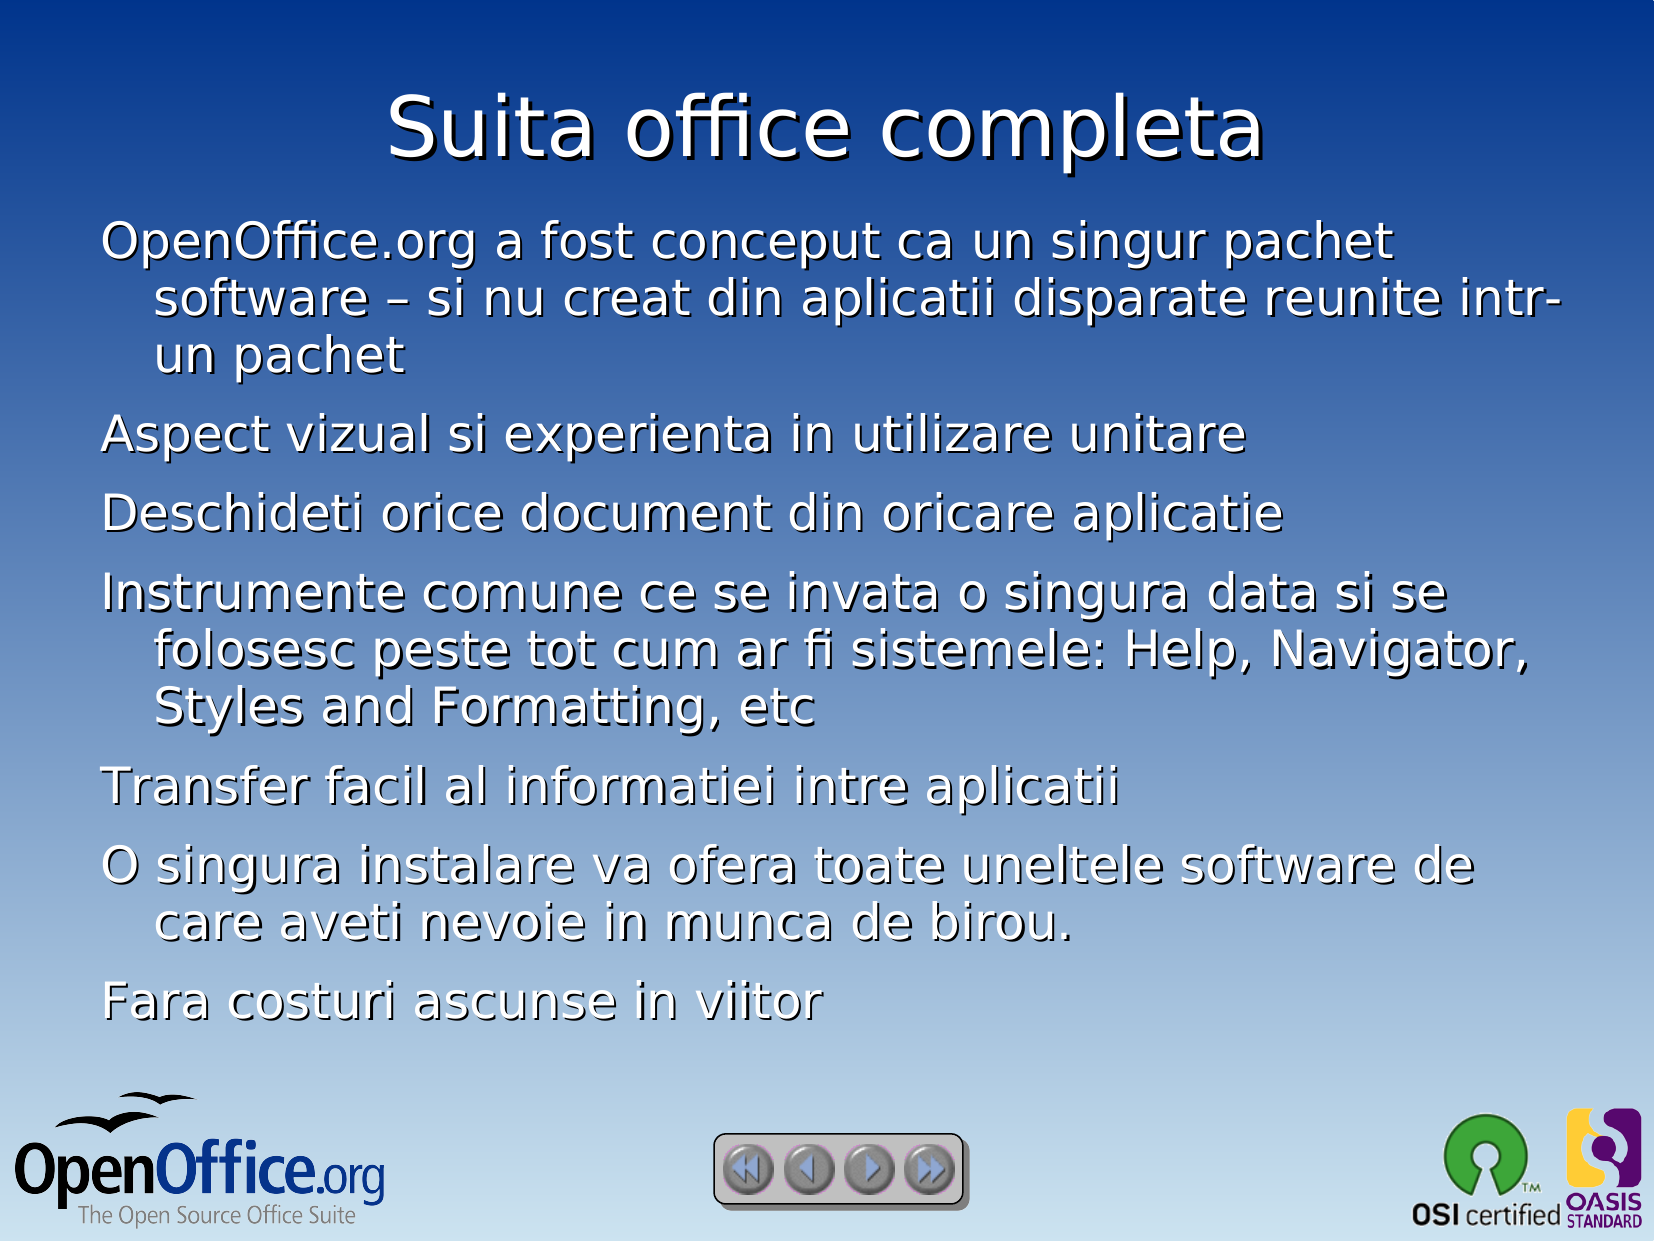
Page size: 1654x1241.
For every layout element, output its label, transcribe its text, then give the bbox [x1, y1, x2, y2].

picture [844, 1144, 895, 1195]
picture [1405, 1102, 1654, 1238]
title Suita office completa [82, 49, 1571, 208]
text_box [714, 1133, 963, 1204]
list OpenOffice.org a fost conceput ca un singur pachet software – si nu creat din aplicatii disparate reunite intr-un pachet Aspect vizual si experienta in utilizare unitare Deschideti orice document din oricare aplicatie Instrumente comune ce se invata o singura data si se folosesc peste tot cum ar fi sistemele: Help, Navigator, Styles and Formatting, etc Transfer facil al informatiei intre aplicatii O singura instalare va ofera toate uneltele software de care aveti nevoie in munca de birou. Fara costuri ascunse in viitor [82, 212, 1571, 1070]
picture [784, 1144, 835, 1195]
picture [15, 1092, 384, 1229]
picture [723, 1144, 774, 1195]
picture [904, 1144, 955, 1195]
